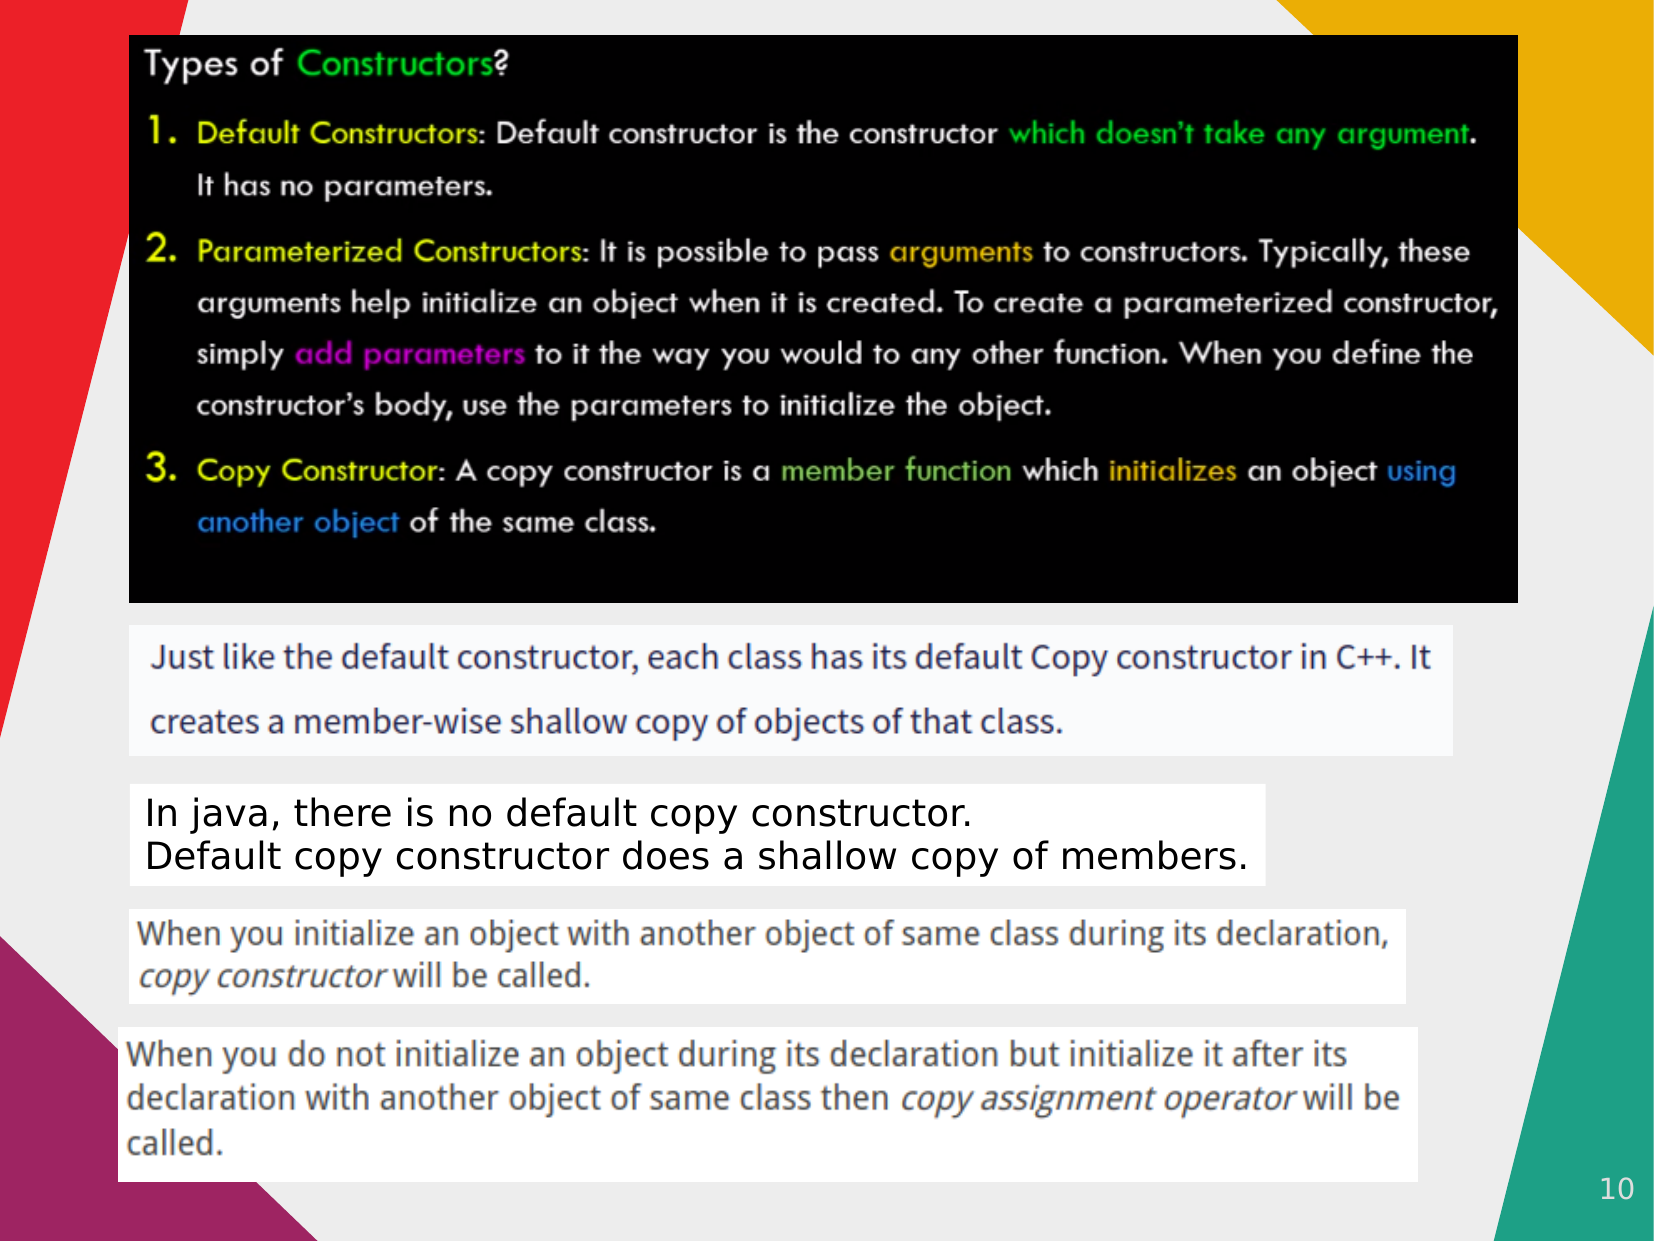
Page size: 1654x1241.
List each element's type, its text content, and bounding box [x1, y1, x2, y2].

picture [129, 909, 1406, 1004]
picture [118, 1027, 1418, 1182]
picture [129, 625, 1453, 756]
text_box In java, there is no default copy constructor. Default copy constructor does a shallow copy of members. [129, 783, 1266, 886]
picture [129, 35, 1518, 603]
